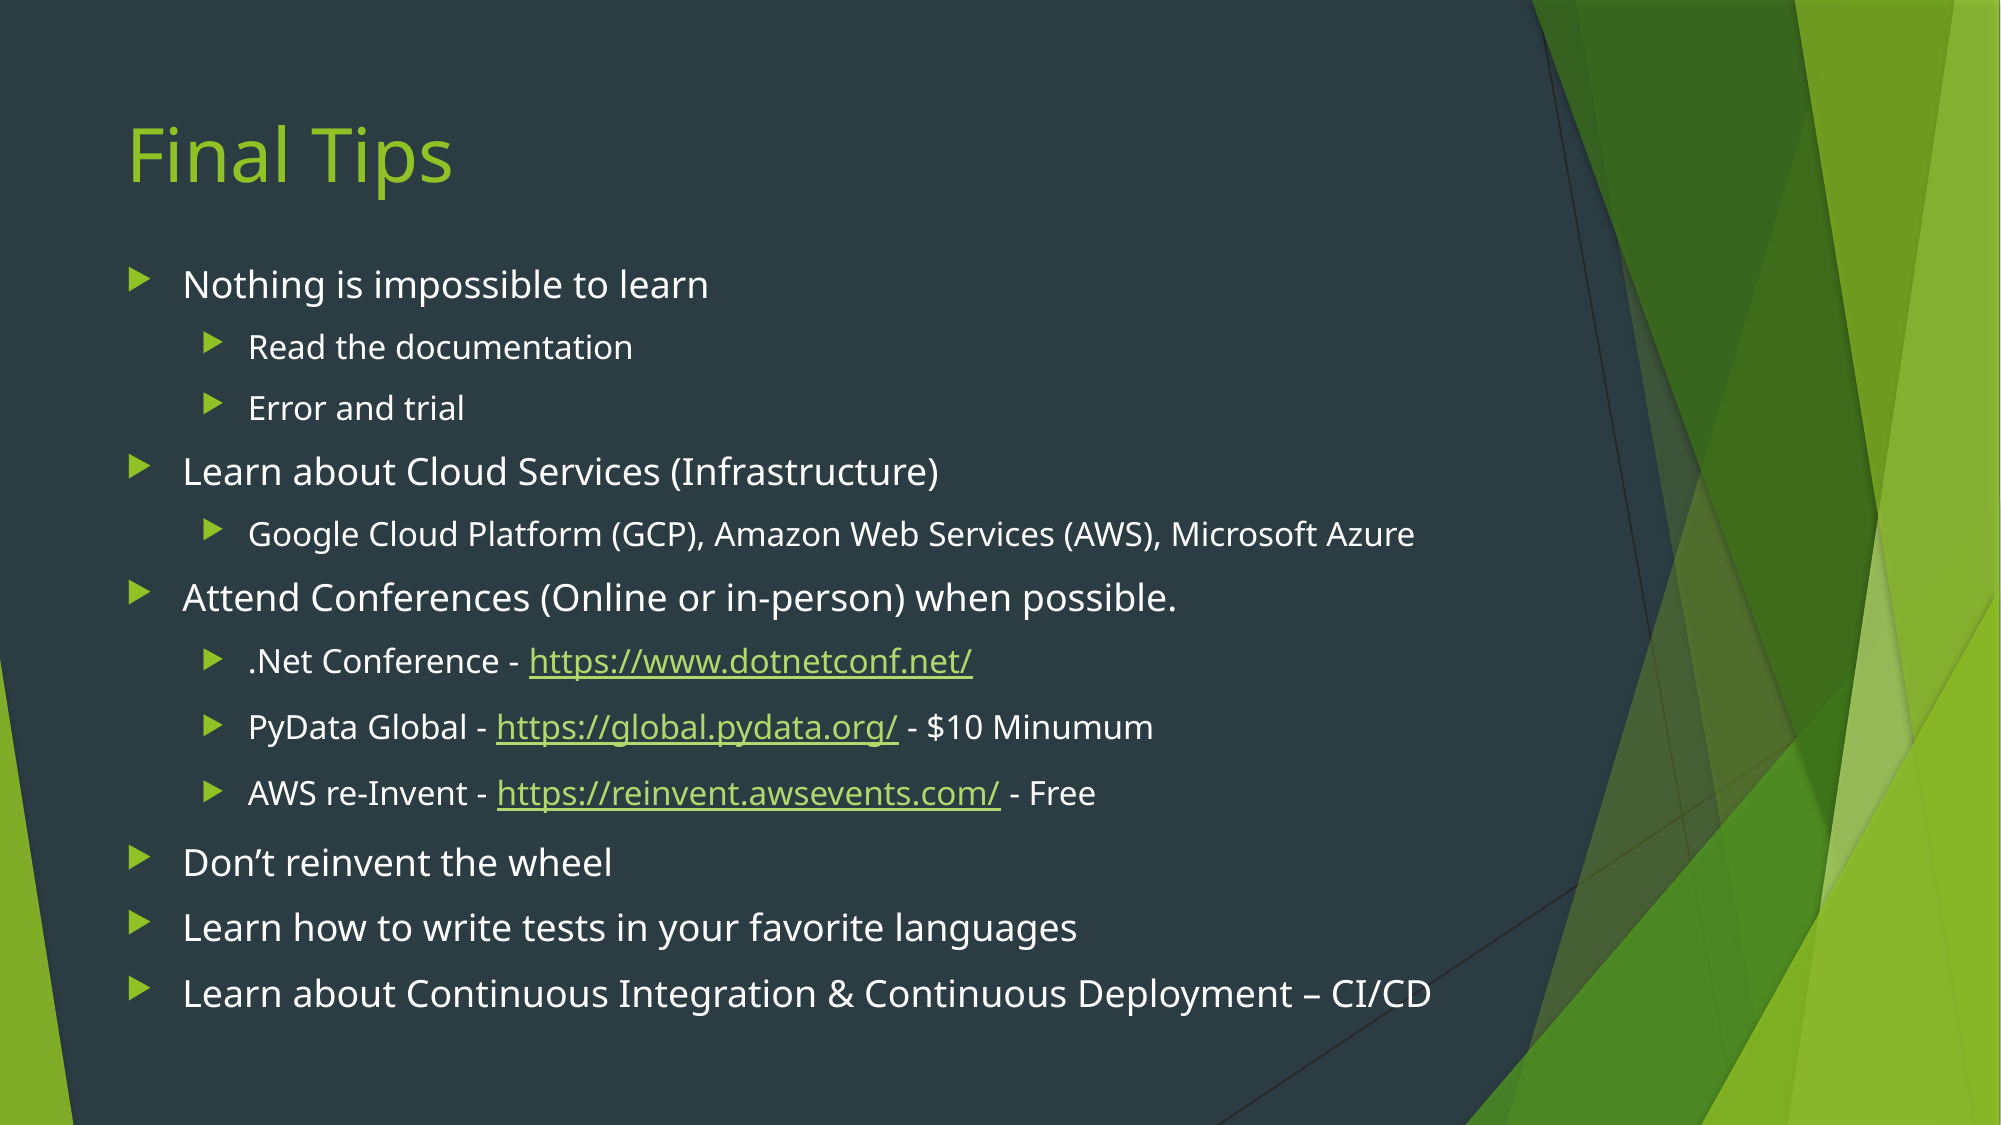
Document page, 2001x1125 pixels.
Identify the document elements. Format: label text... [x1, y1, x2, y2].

title Final Tips [111, 99, 1522, 253]
list Nothing is impossible to learn Read the documentation Error and trial Learn about Cloud Services (Infrastructure) Google Cloud Platform (GCP), Amazon Web Services (AWS), Microsoft Azure Attend Conferences (Online or in-person) when possible. .Net Conference - https://www.dotnetconf.net/ PyData Global - https://global.pydata.org/ - $10 Minumum AWS re-Invent - https://reinvent.awsevents.com/ - Free Don’t reinvent the wheel Learn how to write tests in your favorite languages Learn about Continuous Integration & Continuous Deployment – CI/CD [111, 253, 1522, 1058]
